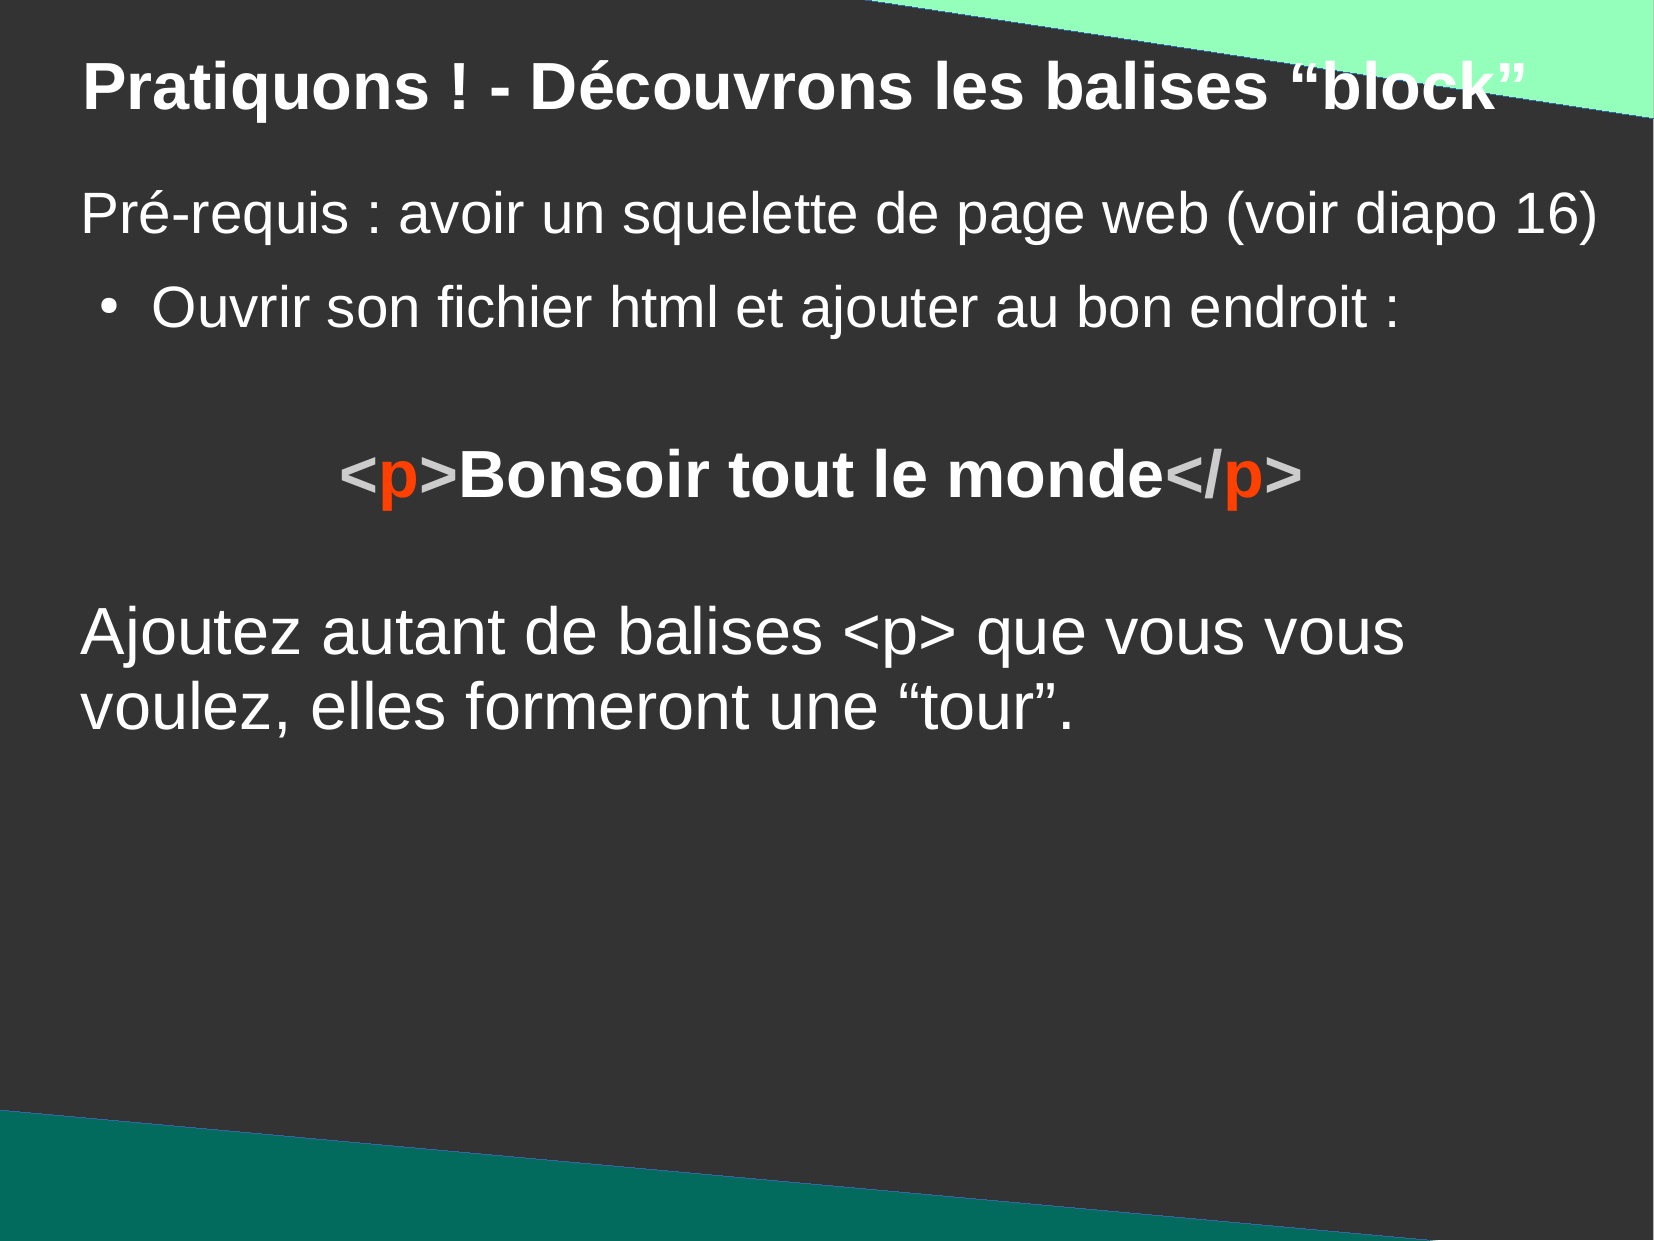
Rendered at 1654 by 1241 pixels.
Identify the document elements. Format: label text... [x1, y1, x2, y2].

text_box <p>Bonsoir tout le monde</p> [236, 429, 1407, 520]
list Ajoutez autant de balises <p> que vous vous voulez, elles formeront une “tour”. [80, 594, 1620, 780]
list Pré-requis : avoir un squelette de page web (voir diapo 16) Ouvrir son fichier html et ajouter au bon endroit : [80, 180, 1620, 367]
text_box [865, 0, 1654, 119]
title Pratiquons ! - Découvrons les balises “block” [82, 49, 1571, 152]
